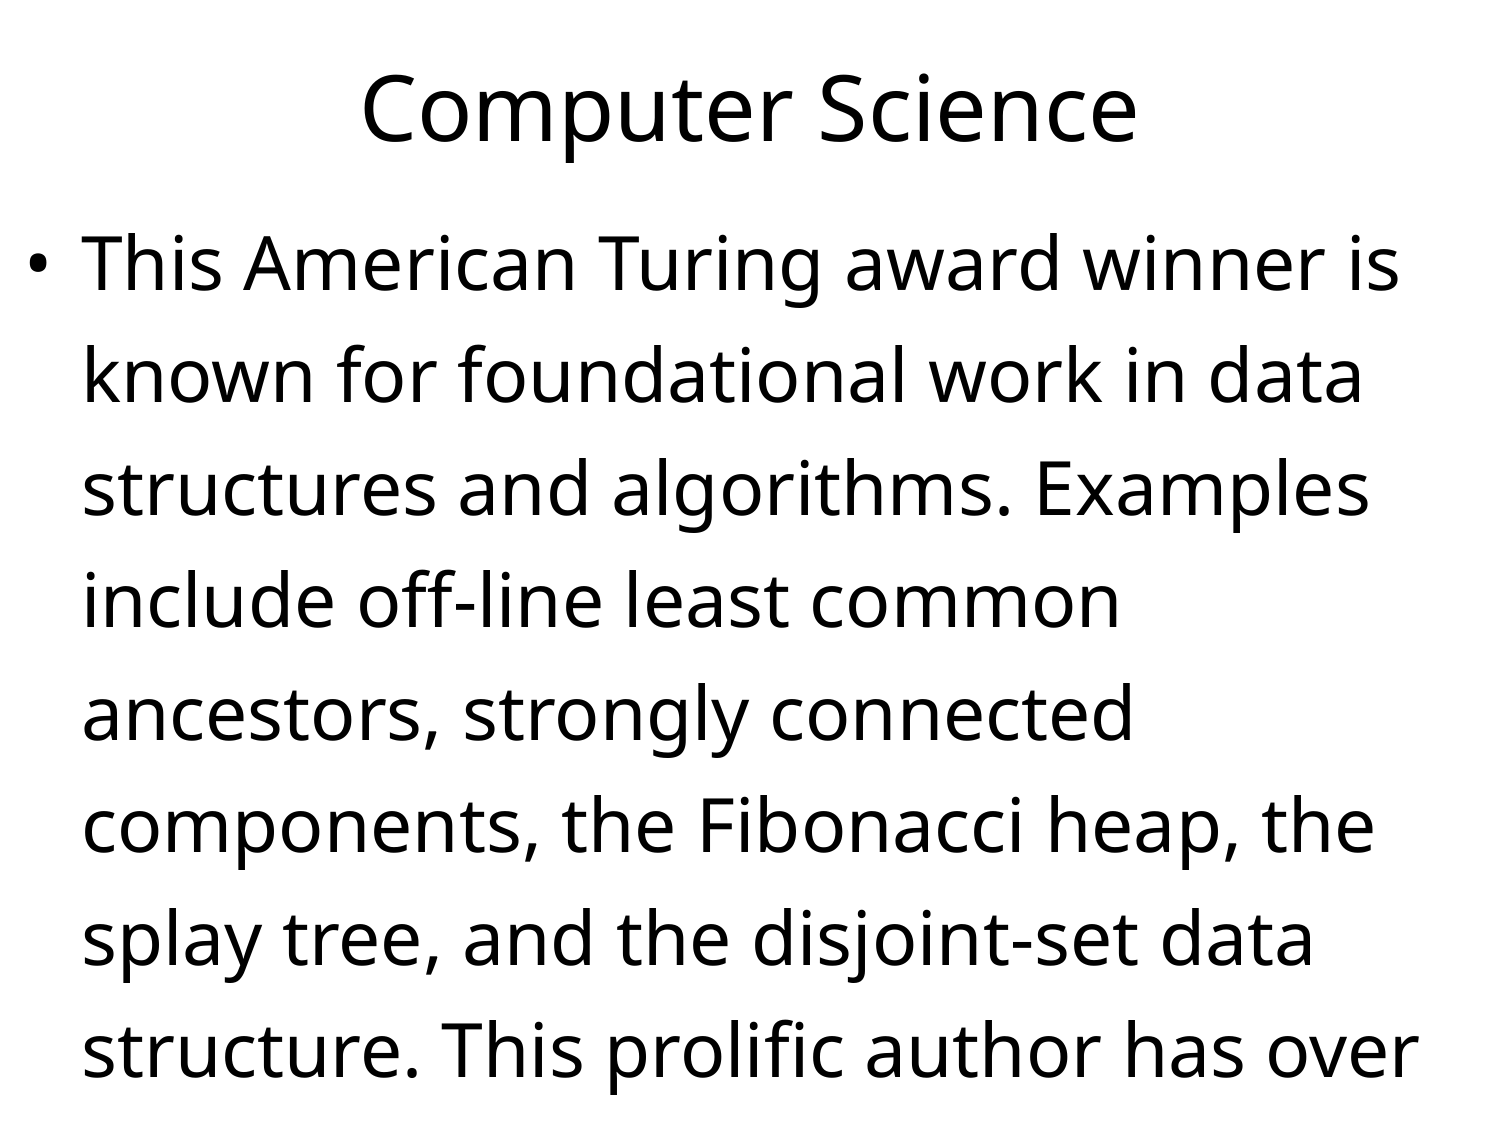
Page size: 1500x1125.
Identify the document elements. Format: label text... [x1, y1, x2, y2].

title Computer Science [24, 12, 1476, 200]
list This American Turing award winner is known for foundational work in data structures and algorithms. Examples include off-line least common ancestors, strongly connected components, the Fibonacci heap, the splay tree, and the disjoint-set data structure. This prolific author has over 228 refereed journal and book chapters. [24, 200, 1476, 1125]
